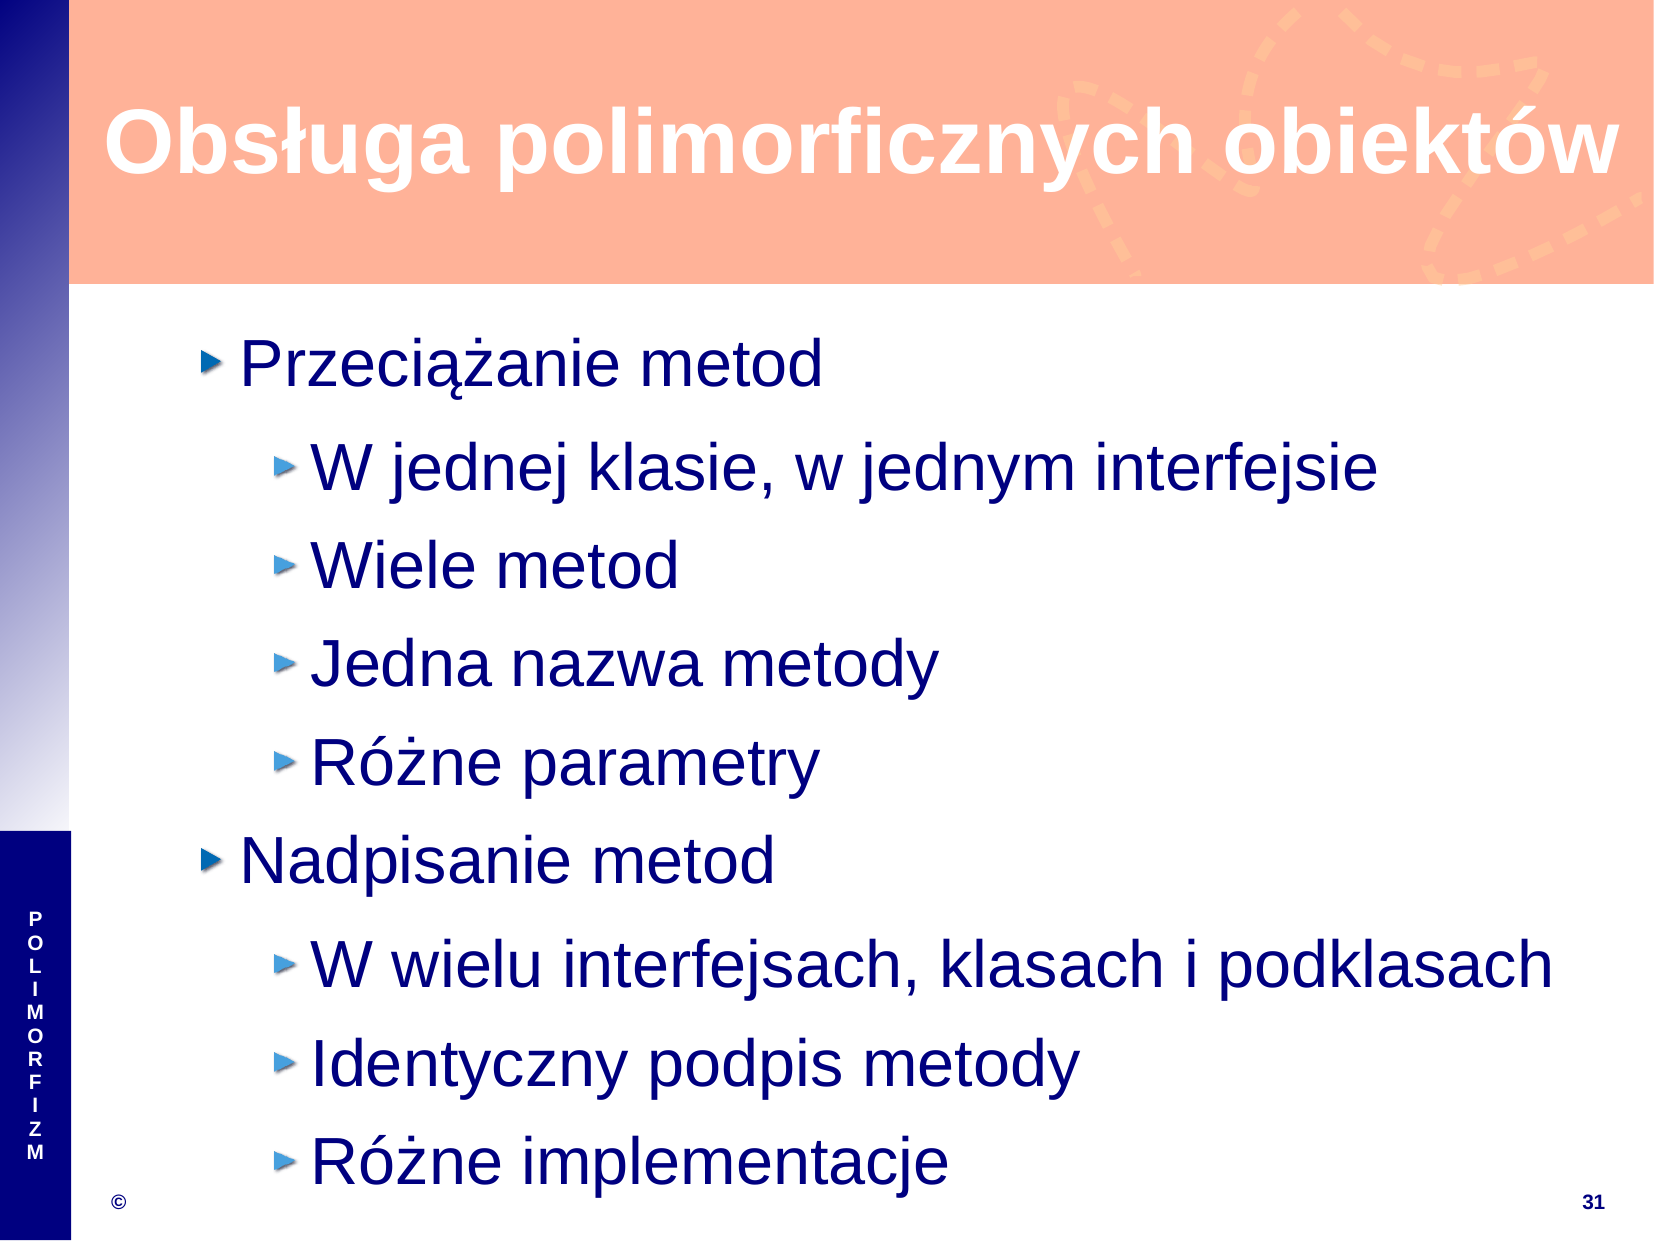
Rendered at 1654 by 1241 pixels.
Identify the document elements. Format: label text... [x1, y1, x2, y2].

text_box P O L I M O R F I Z M [0, 830, 71, 1241]
title Obsługa polimorficznych obiektów [70, 37, 1654, 246]
list Przeciążanie metod W jednej klasie, w jednym interfejsie Wiele metod Jedna nazwa metody Różne parametry Nadpisanie metod W wielu interfejsach, klasach i podklasach Identyczny podpis metody Różne implementacje [168, 325, 1556, 1199]
